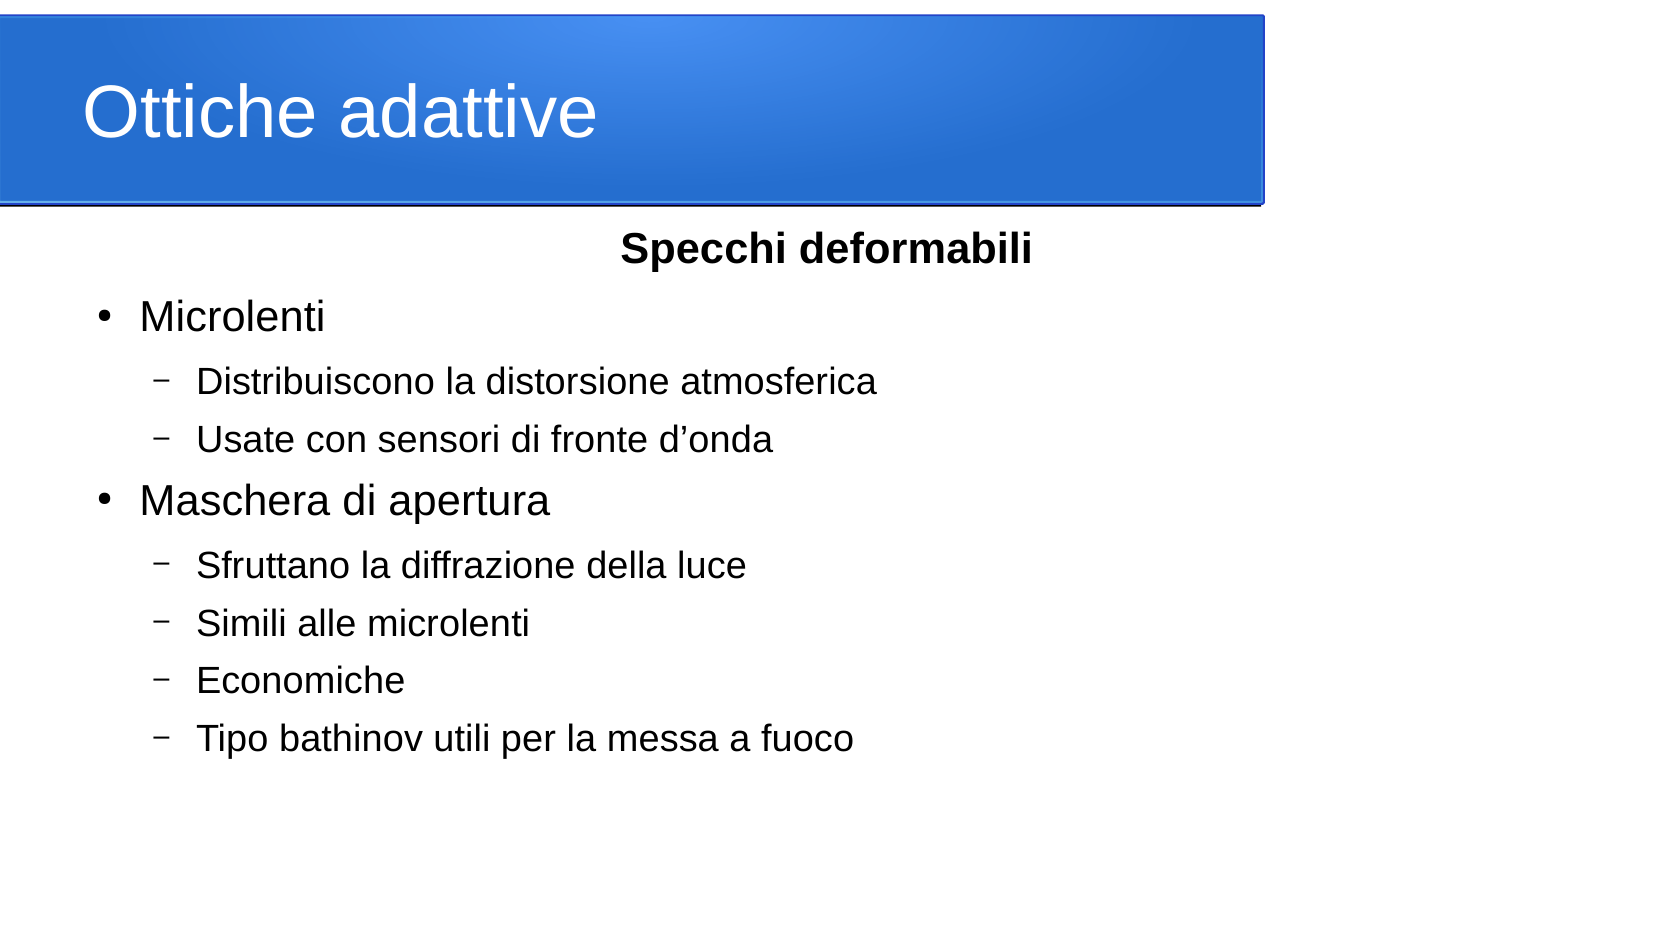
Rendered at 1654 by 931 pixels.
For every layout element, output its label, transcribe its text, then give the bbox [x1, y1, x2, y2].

list Specchi deformabili Microlenti Distribuiscono la distorsione atmosferica Usate con sensori di fronte d’onda Maschera di apertura Sfruttano la diffrazione della luce Simili alle microlenti Economiche Tipo bathinov utili per la messa a fuoco [82, 224, 1571, 764]
title Ottiche adattive [82, 35, 1235, 189]
